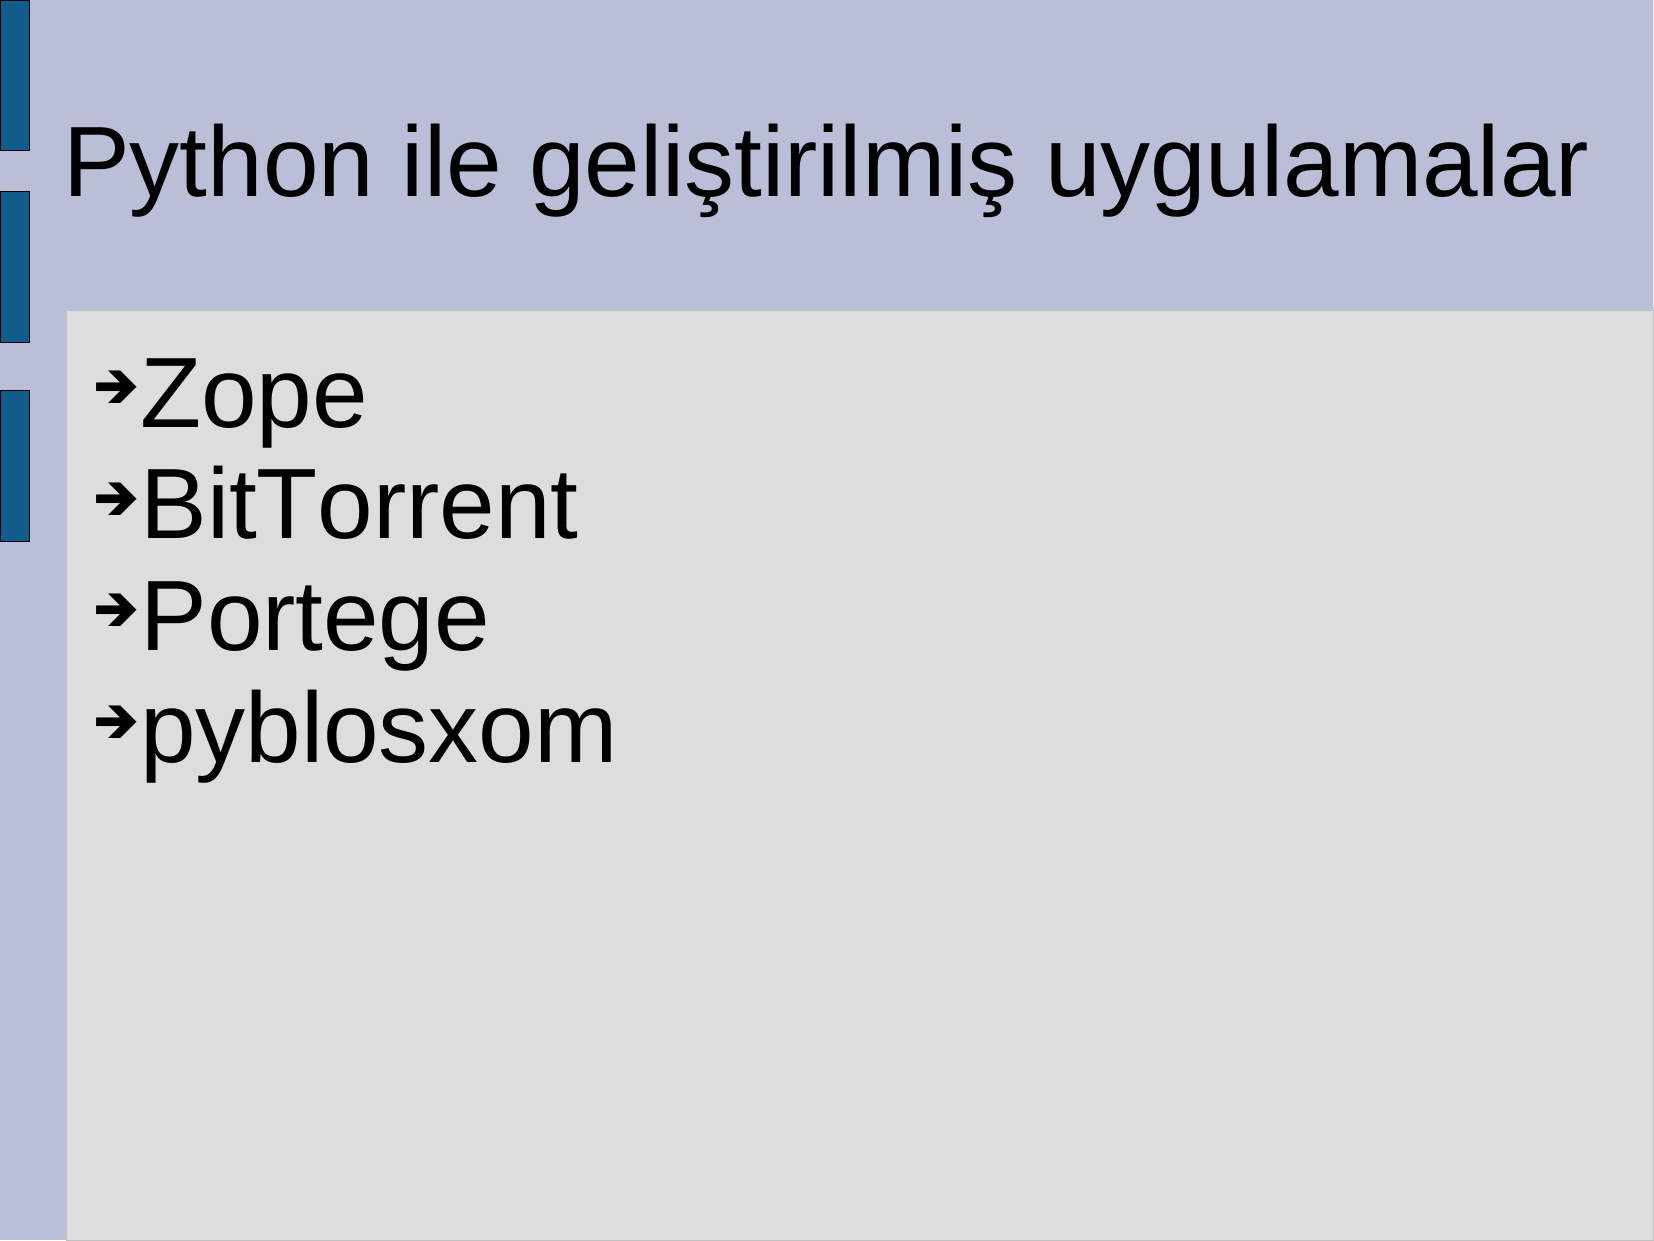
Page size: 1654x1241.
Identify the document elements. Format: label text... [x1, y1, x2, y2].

text_box Python ile geliştirilmiş uygulamalar [63, 106, 1591, 231]
text_box Zope BitTorrent Portege pyblosxom [92, 336, 619, 833]
